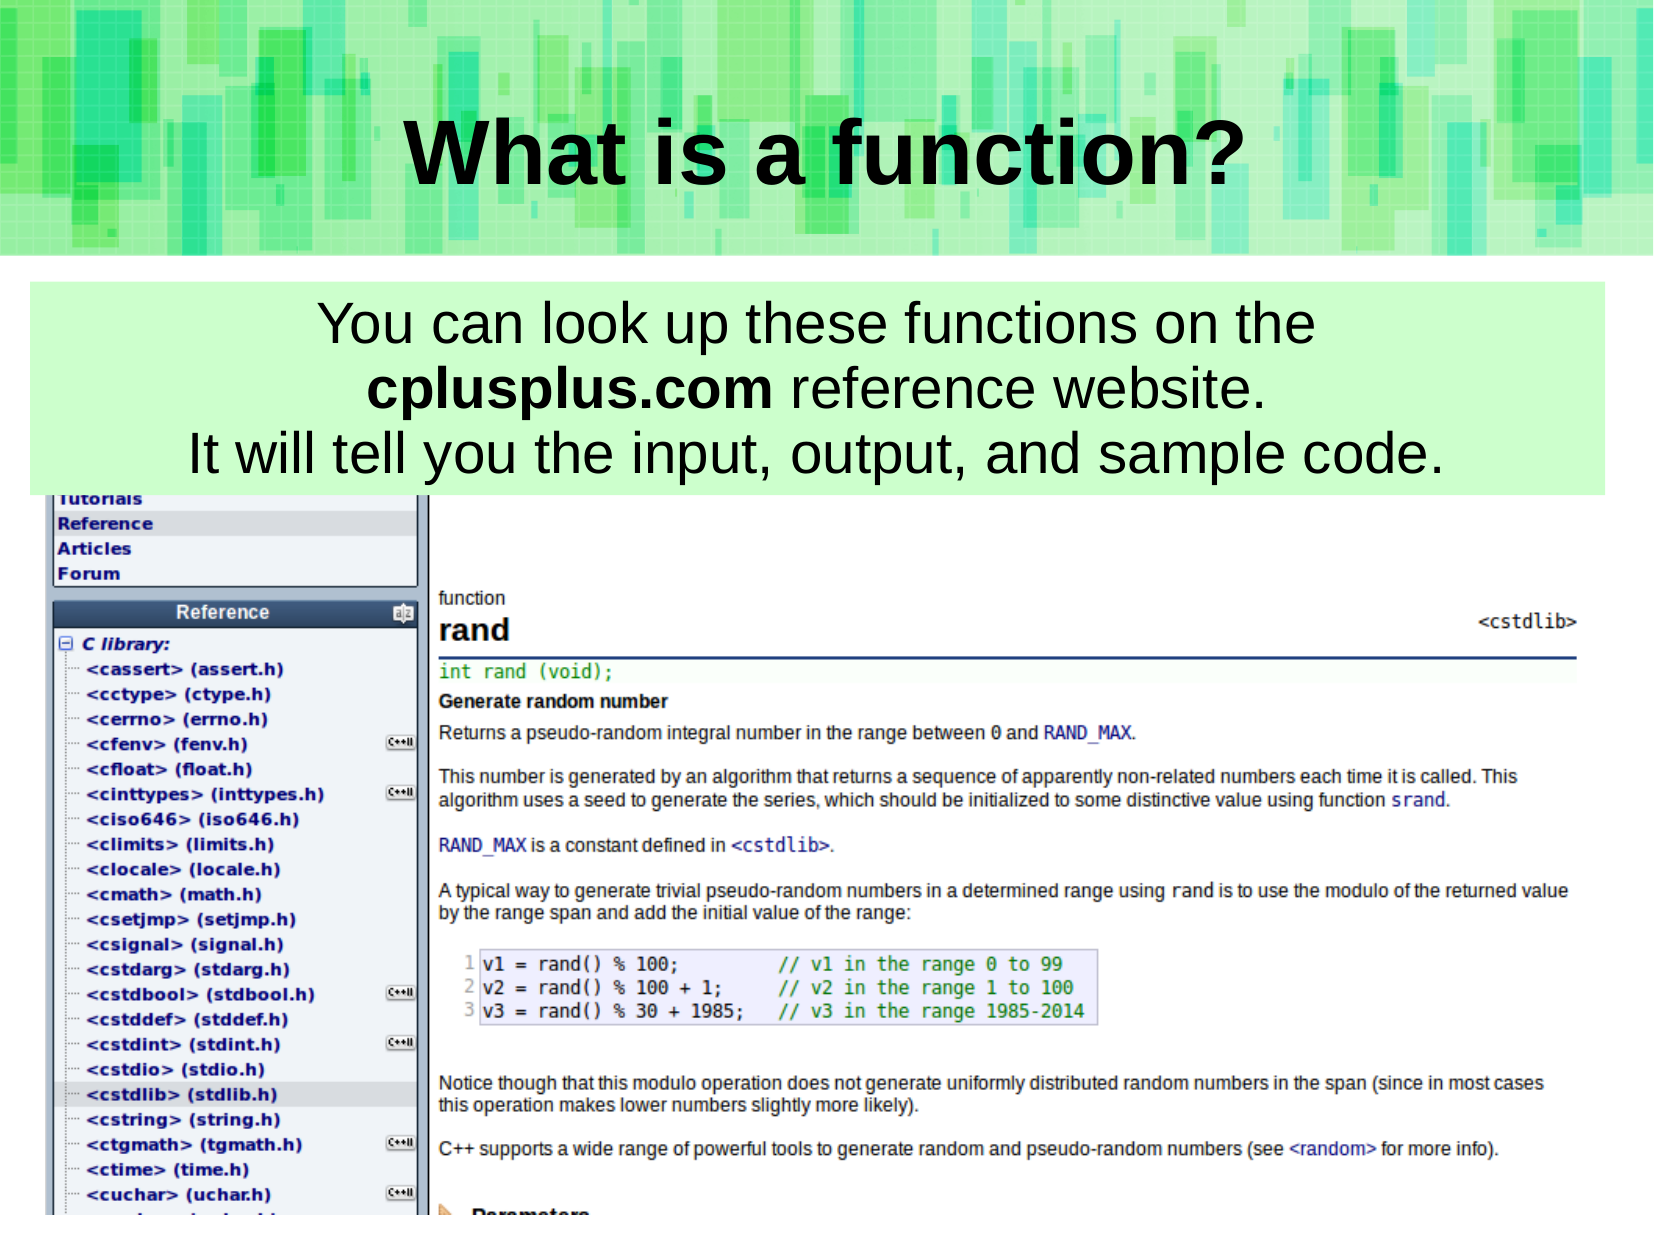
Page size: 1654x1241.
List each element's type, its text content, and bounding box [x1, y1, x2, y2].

title What is a function? [82, 49, 1571, 257]
text_box You can look up these functions on the cplusplus.com reference website. It will tell you the input, output, and sample code. [30, 281, 1606, 496]
picture [0, 0, 1654, 1241]
